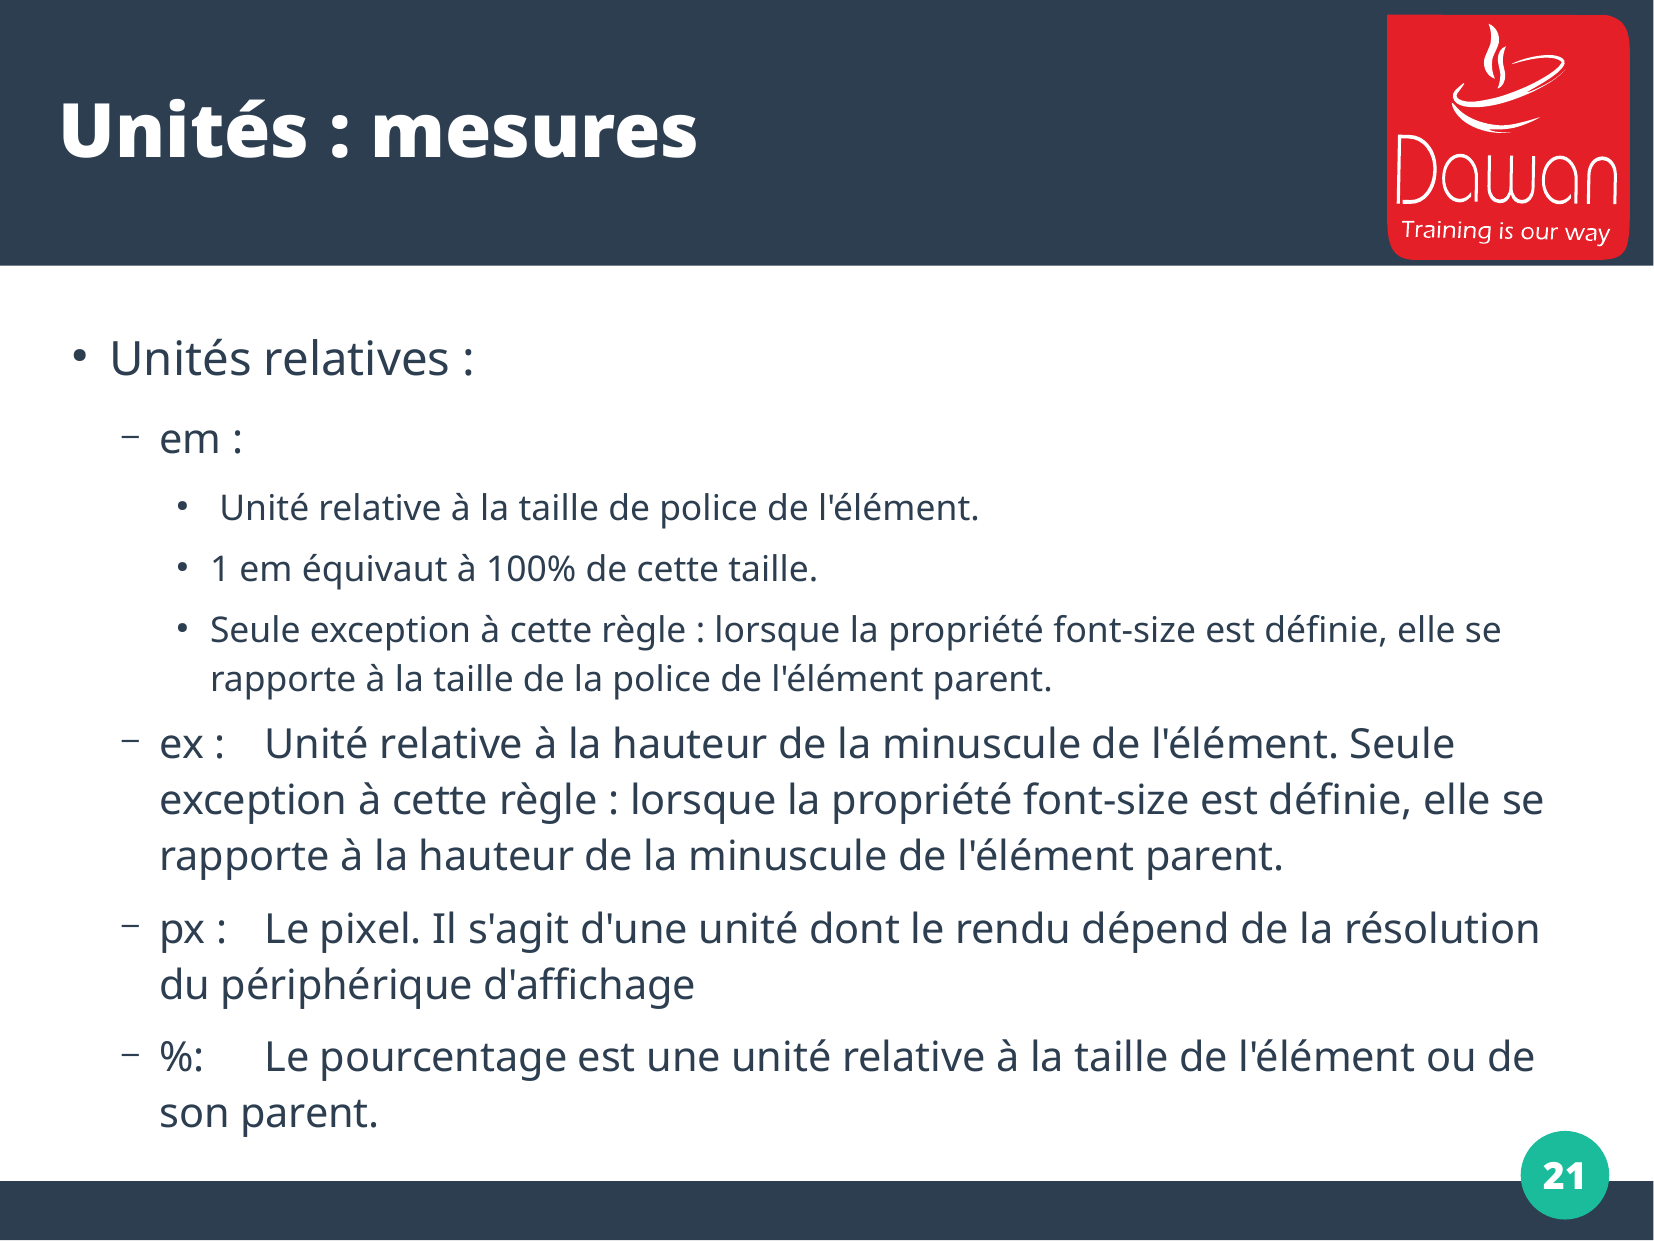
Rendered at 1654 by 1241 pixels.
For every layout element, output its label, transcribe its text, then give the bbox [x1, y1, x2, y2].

title Unités : mesures [59, 49, 1387, 207]
picture [1387, 14, 1630, 260]
list Unités relatives : em : Unité relative à la taille de police de l'élément. 1 em équivaut à 100% de cette taille. Seule exception à cette règle : lorsque la propriété font-size est définie, elle se rapporte à la taille de la police de l'élément parent. ex : Unité relative à la hauteur de la minuscule de l'élément. Seule exception à cette règle : lorsque la propriété font-size est définie, elle se rapporte à la hauteur de la minuscule de l'élément parent. px : Le pixel. Il s'agit d'une unité dont le rendu dépend de la résolution du périphérique d'affichage %: Le pourcentage est une unité relative à la taille de l'élément ou de son parent. [59, 324, 1595, 1152]
